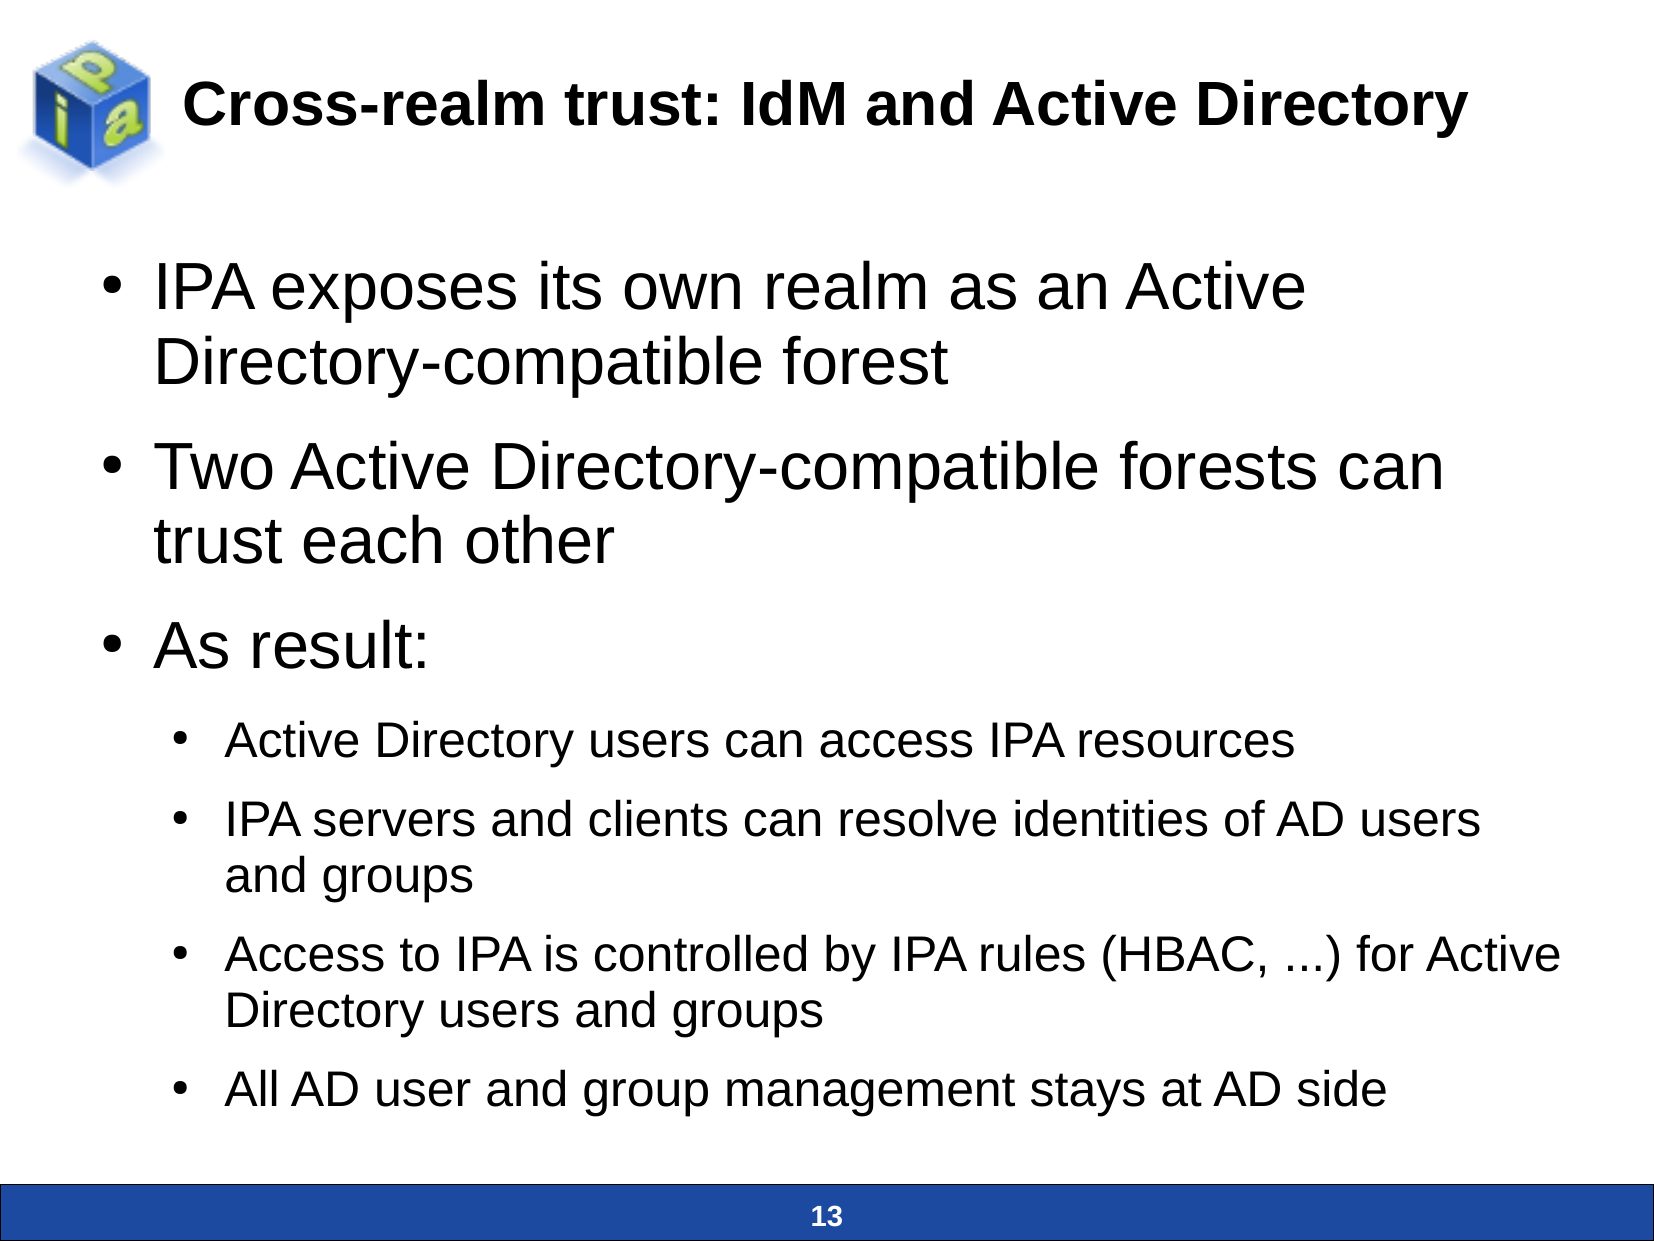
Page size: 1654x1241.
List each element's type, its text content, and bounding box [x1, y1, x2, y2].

title Cross-realm trust: IdM and Active Directory [182, 31, 1579, 177]
list IPA exposes its own realm as an Active Directory-compatible forest Two Active Directory-compatible forests can trust each other As result: Active Directory users can access IPA resources IPA servers and clients can resolve identities of AD users and groups Access to IPA is controlled by IPA rules (HBAC, ...) for Active Directory users and groups All AD user and group management stays at AD side [82, 249, 1571, 1118]
picture [17, 34, 165, 193]
